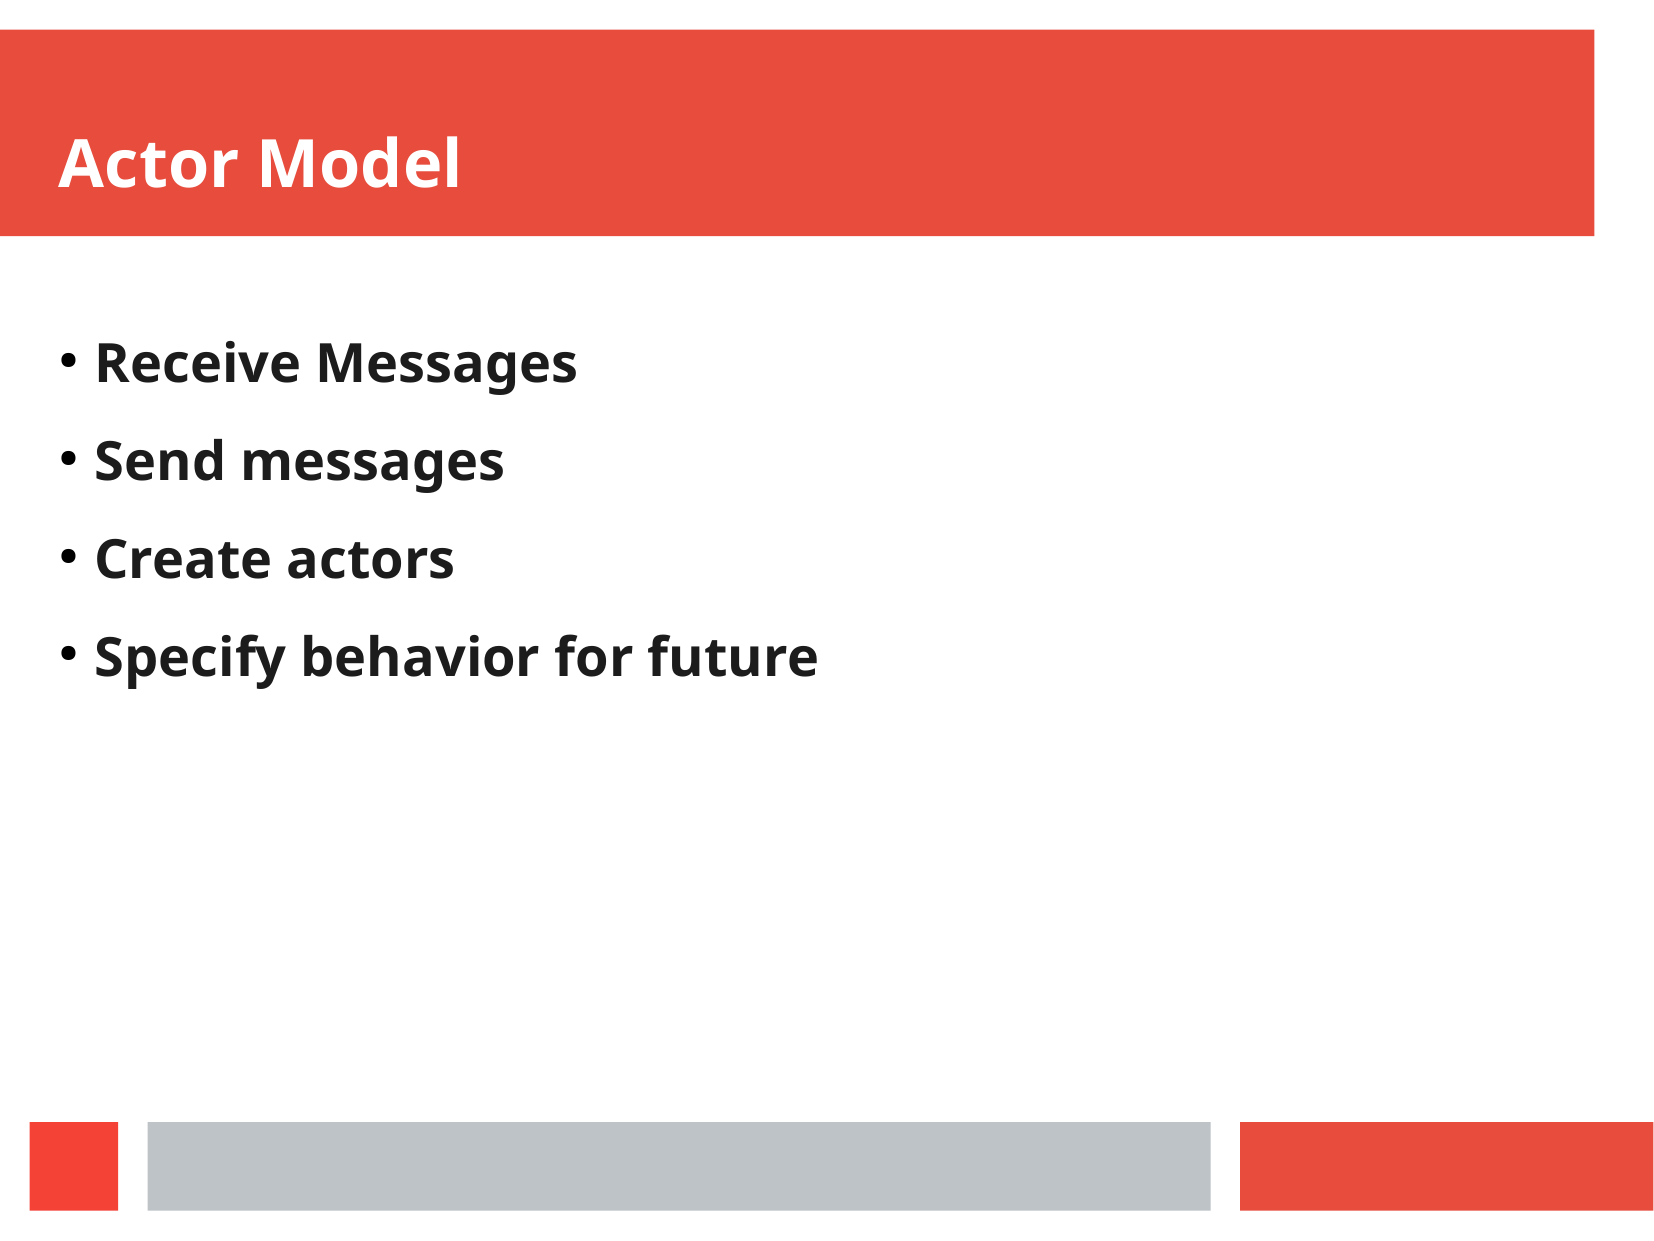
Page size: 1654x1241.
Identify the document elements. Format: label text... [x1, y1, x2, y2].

list Receive Messages Send messages Create actors Specify behavior for future [59, 324, 1565, 1093]
title Actor Model [59, 59, 1595, 207]
